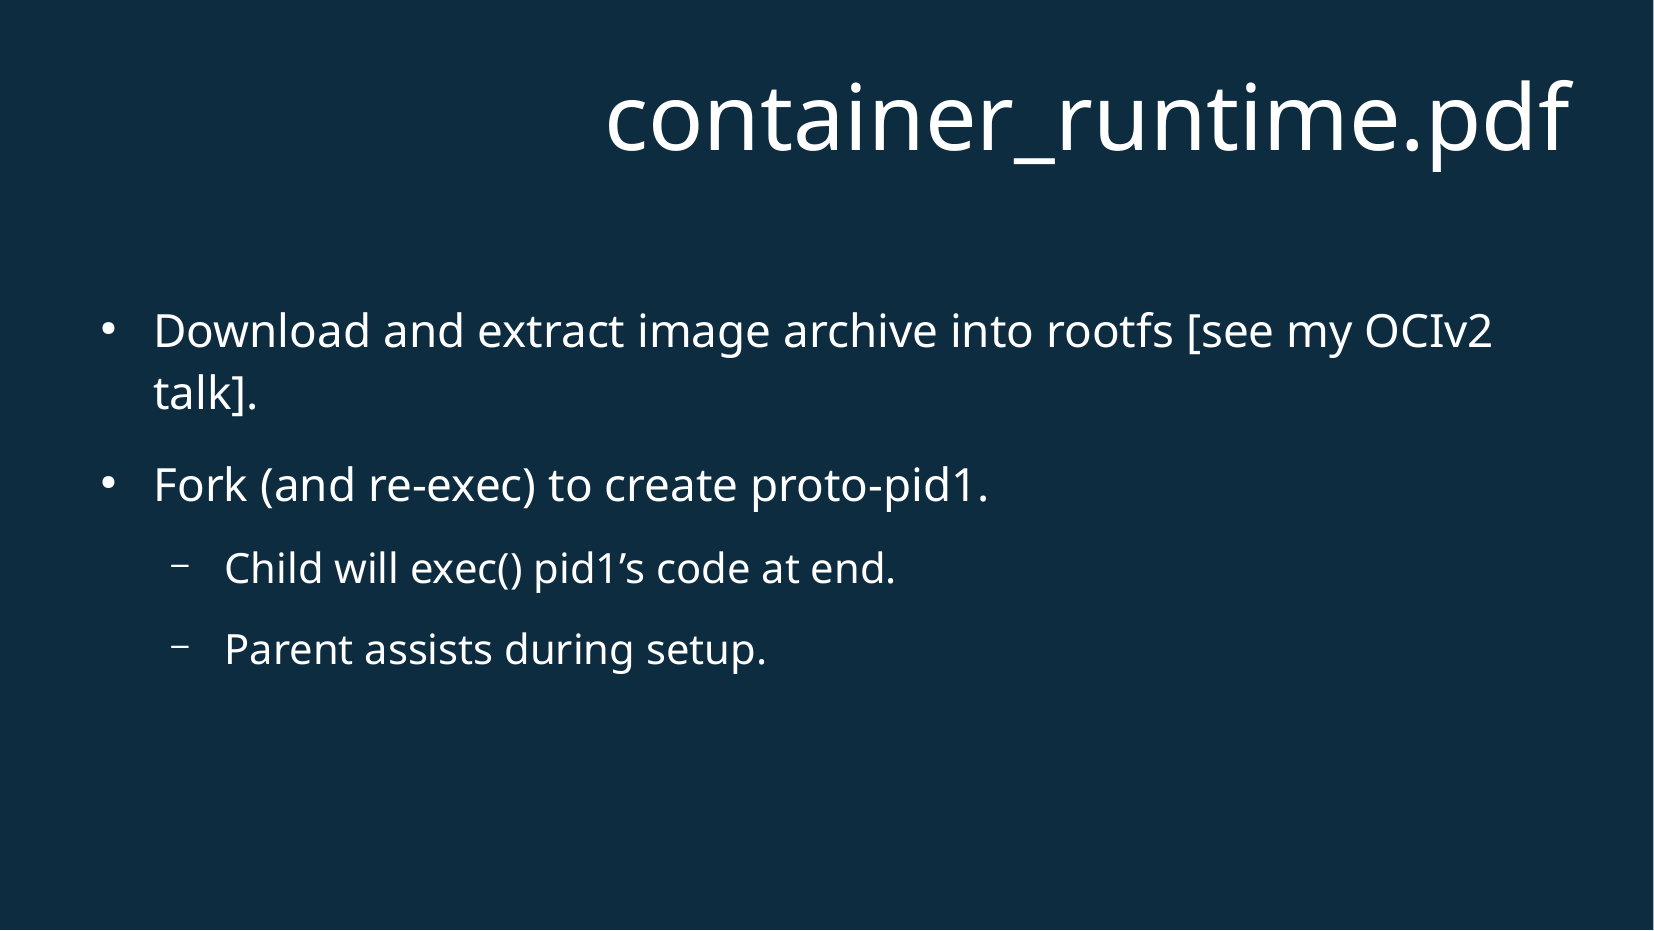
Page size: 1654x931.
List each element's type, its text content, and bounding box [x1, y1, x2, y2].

title container_runtime.pdf [82, 37, 1571, 193]
list Download and extract image archive into rootfs [see my OCIv2 talk]. Fork (and re-exec) to create proto-pid1. Child will exec() pid1’s code at end. Parent assists during setup. [82, 217, 1571, 758]
